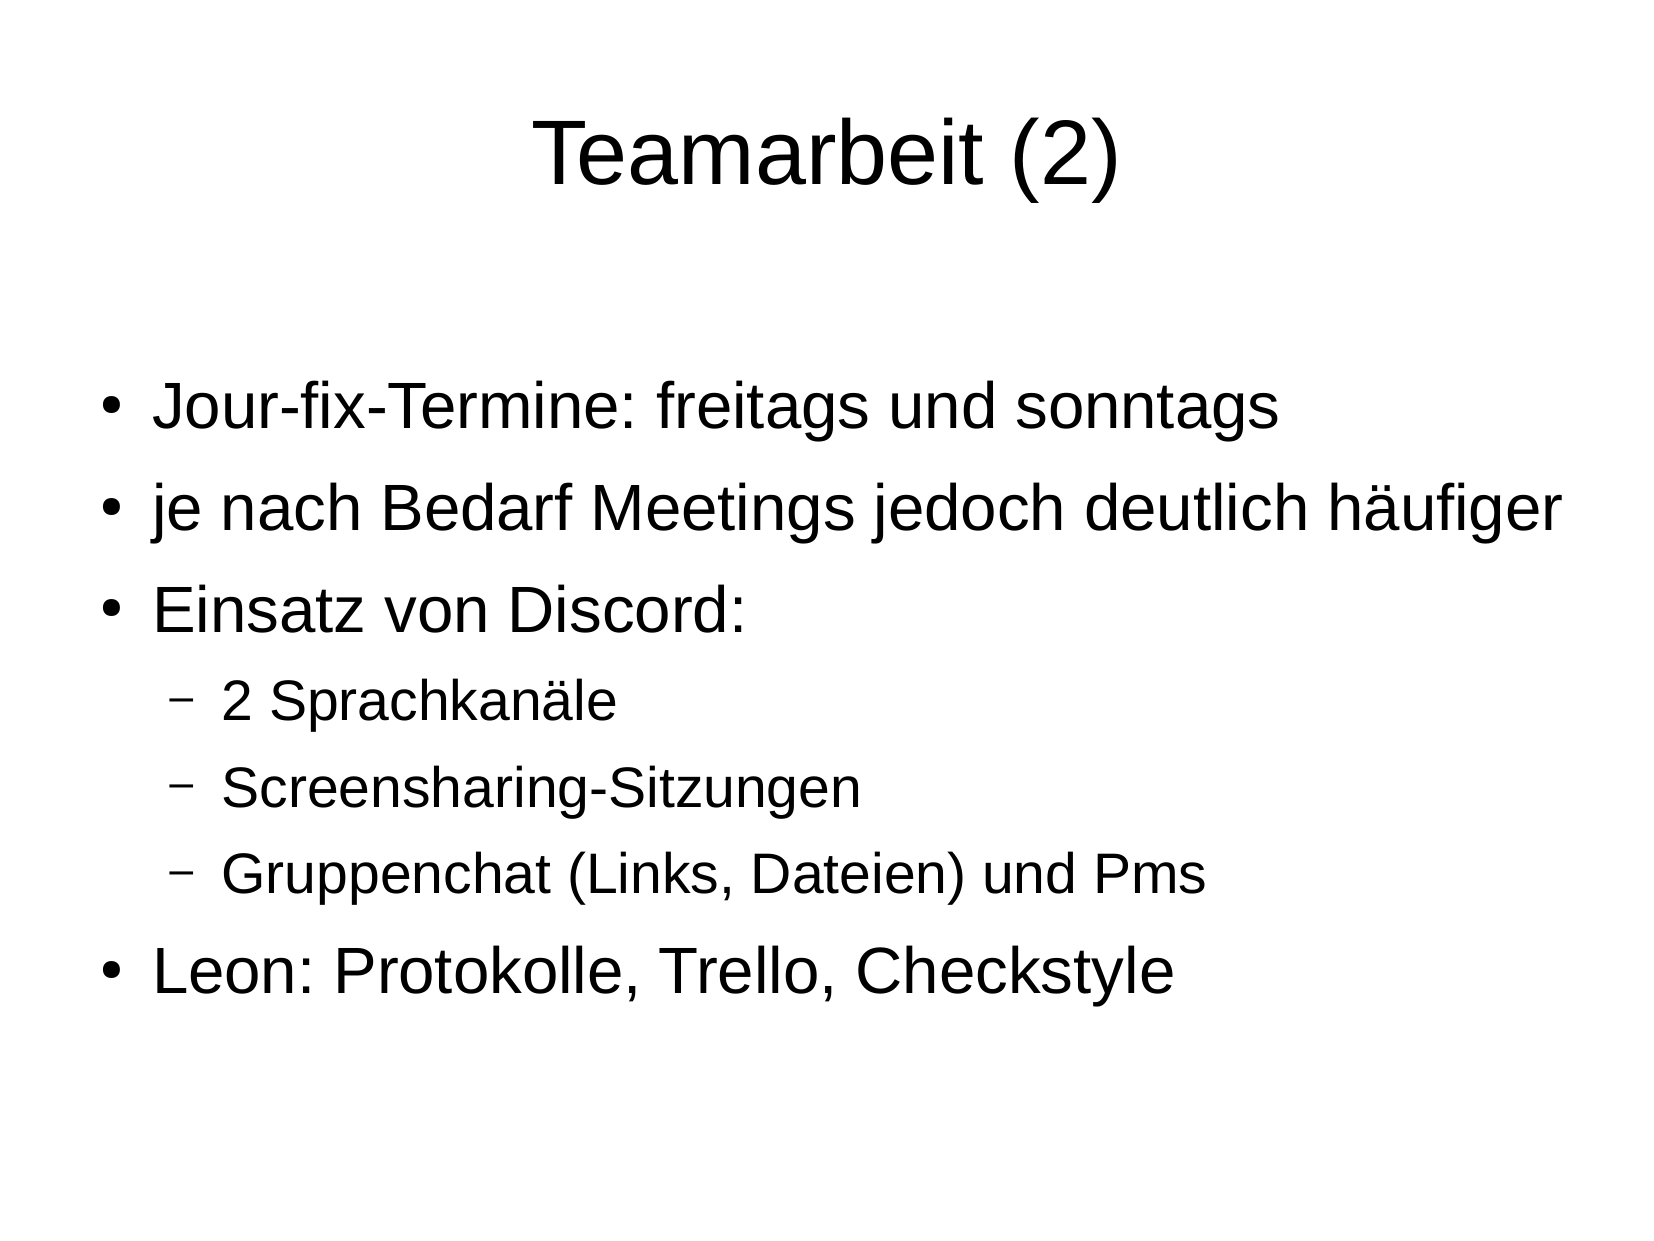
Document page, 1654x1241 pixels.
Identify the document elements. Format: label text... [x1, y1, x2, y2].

title Teamarbeit (2) [82, 49, 1571, 257]
list Jour-fix-Termine: freitags und sonntags je nach Bedarf Meetings jedoch deutlich häufiger Einsatz von Discord: 2 Sprachkanäle Screensharing-Sitzungen Gruppenchat (Links, Dateien) und Pms Leon: Protokolle, Trello, Checkstyle [82, 268, 1571, 1022]
